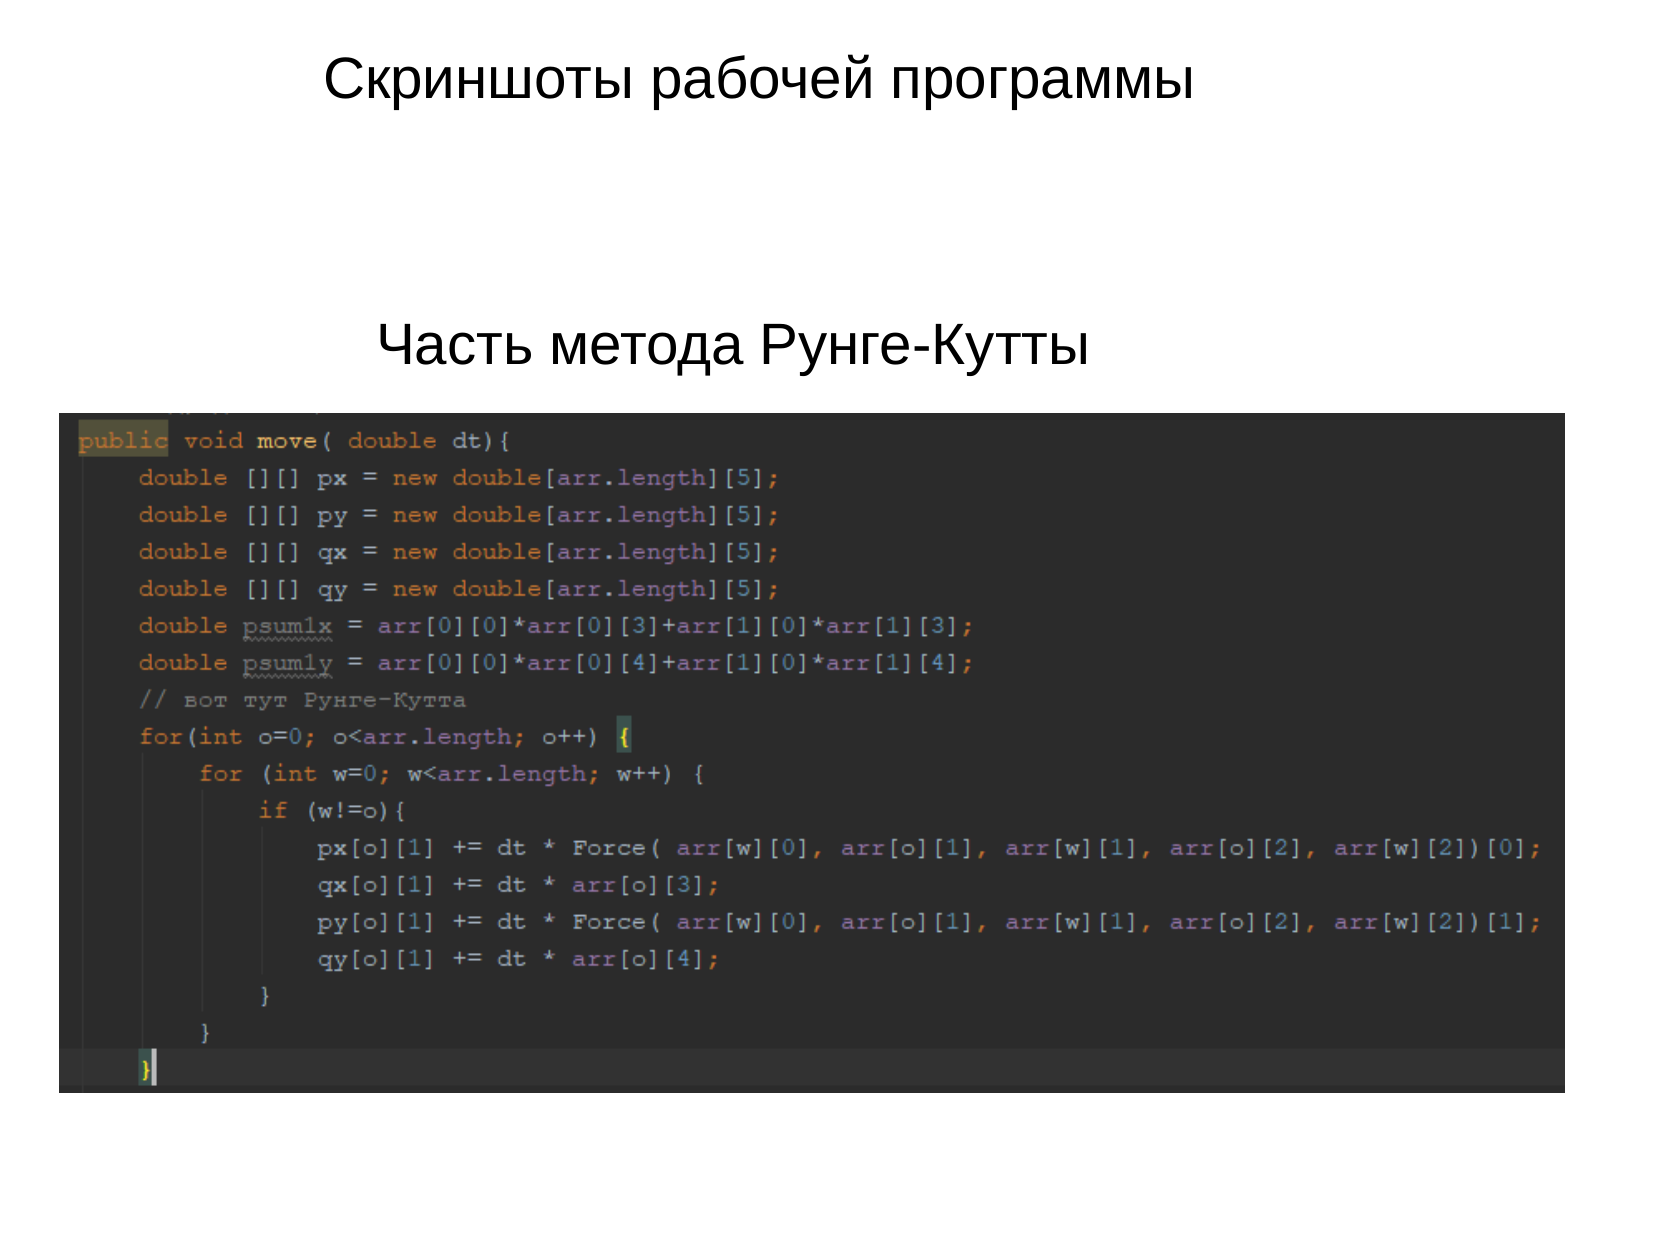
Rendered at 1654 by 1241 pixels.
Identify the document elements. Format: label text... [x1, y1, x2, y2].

text_box Скриншоты рабочей программы [307, 38, 1211, 119]
text_box Часть метода Рунге-Кутты [324, 304, 1142, 384]
picture [59, 413, 1565, 1093]
